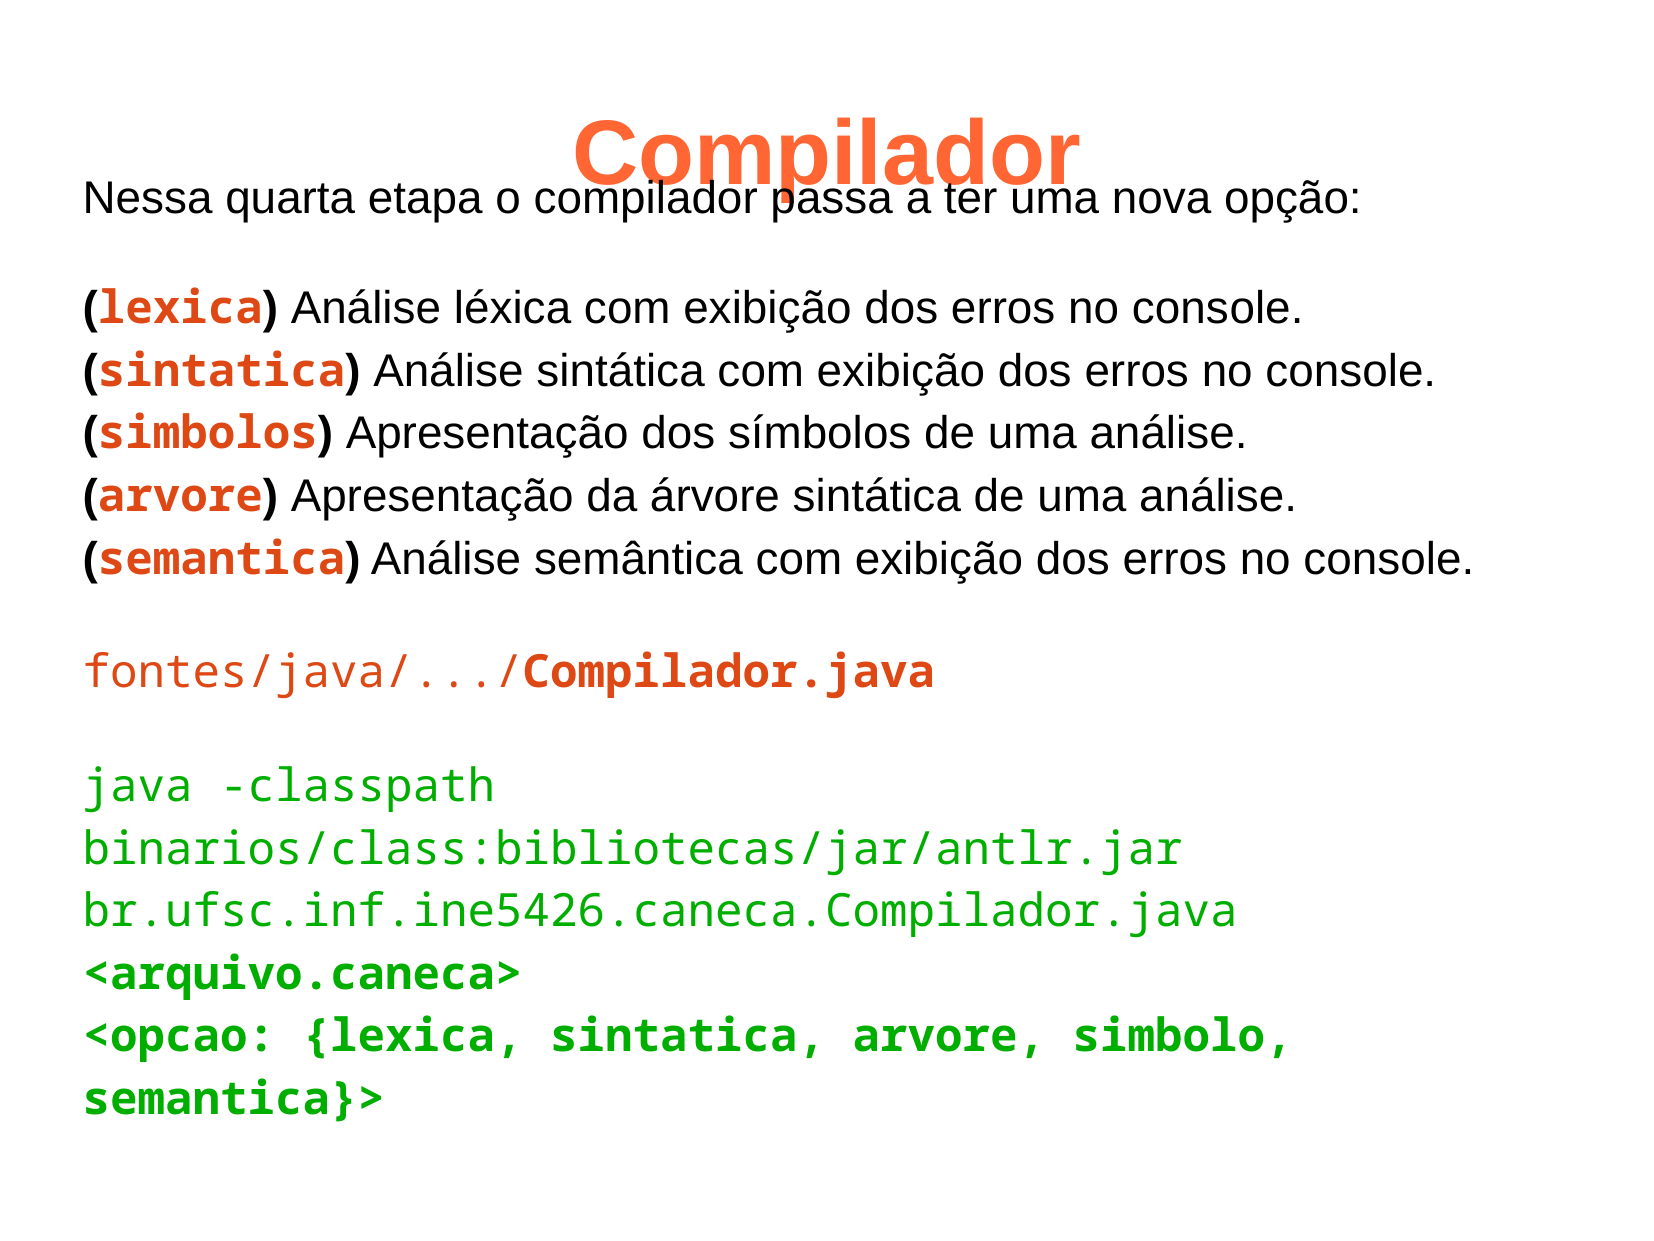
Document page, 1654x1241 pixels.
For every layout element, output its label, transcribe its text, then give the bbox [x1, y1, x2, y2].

title Compilador [438, 191, 450, 210]
title Compilador [627, 191, 639, 210]
title Compilador [1256, 191, 1268, 210]
subtitle Nessa quarta etapa o compilador passa a ter uma nova opção: (lexica) Análise léxica com exibição dos erros no console.(sintatica) Análise sintática com exibição dos erros no console. (simbolos) Apresentação dos símbolos de uma análise. (arvore) Apresentação da árvore sintática de uma análise. (semantica) Análise semântica com exibição dos erros no console. fontes/java/.../Compilador.java java -classpath binarios/class:bibliotecas/jar/antlr.jar br.ufsc.inf.ine5426.caneca.Compilador.java <arquivo.caneca> <opcao: {lexica, sintatica, arvore, simbolo, semantica}> [82, 219, 1538, 1082]
title Compilador [777, 191, 789, 210]
title Compilador [231, 191, 243, 210]
title Compilador [82, 49, 1571, 257]
